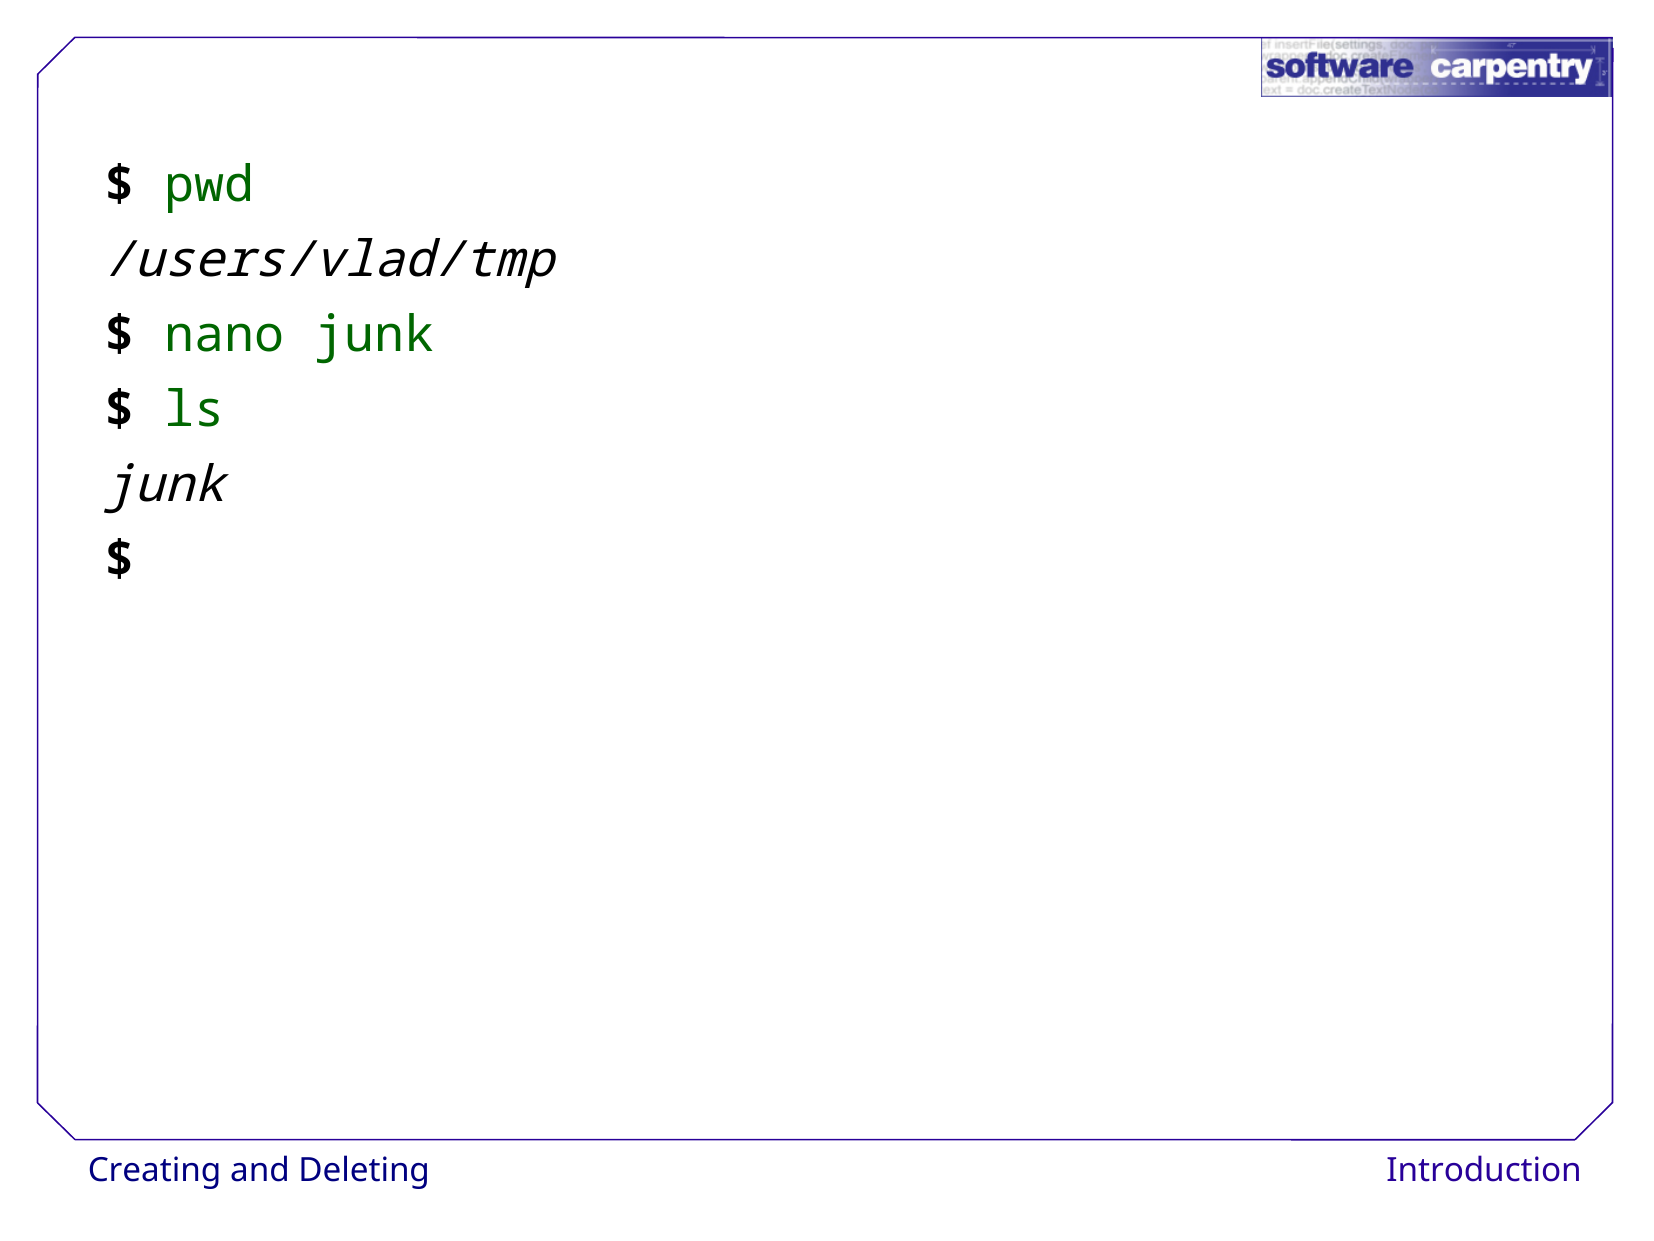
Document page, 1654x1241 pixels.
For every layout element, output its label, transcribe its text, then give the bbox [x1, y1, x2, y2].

picture [1261, 39, 1613, 97]
text_box $ pwd /users/vlad/tmp $ nano junk $ ls junk $ [89, 128, 1512, 1121]
